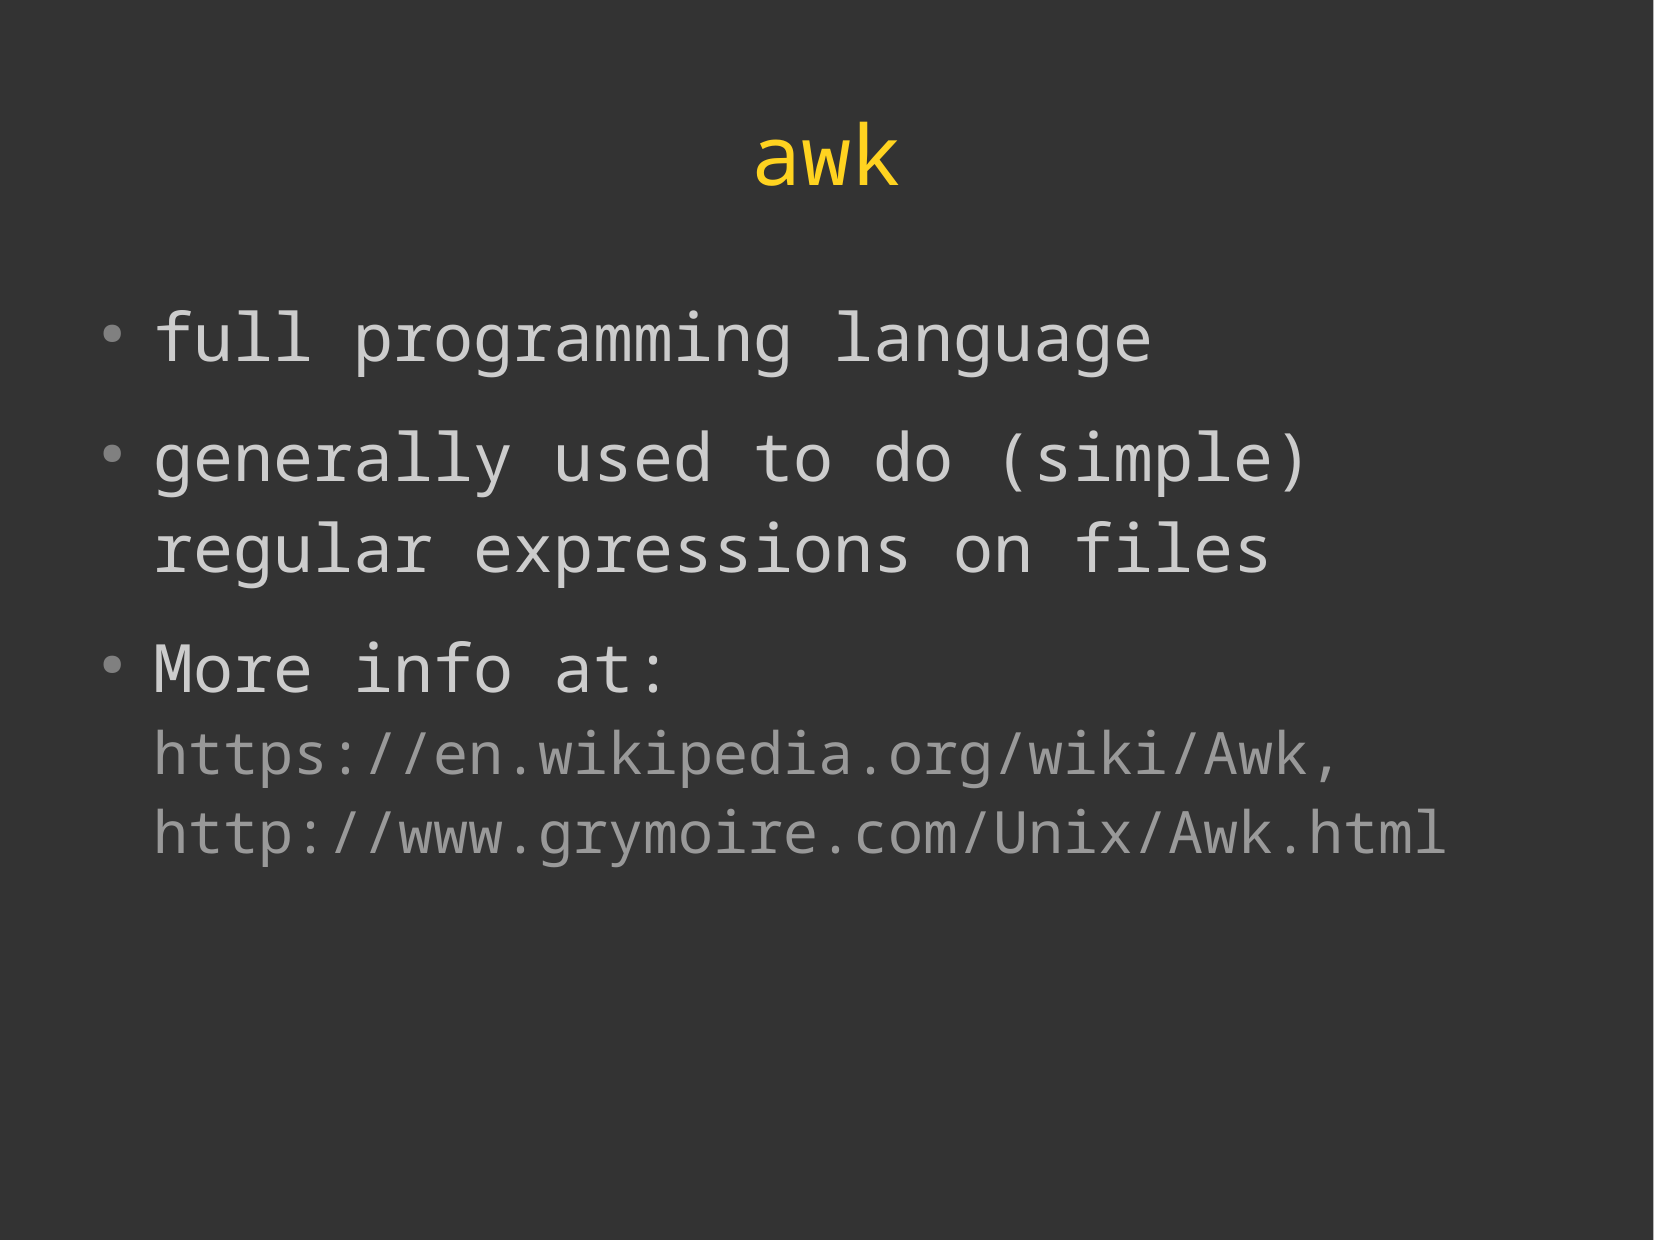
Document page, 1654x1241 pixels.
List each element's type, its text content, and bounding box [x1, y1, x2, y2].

list full programming language generally used to do (simple) regular expressions on files More info at: https://en.wikipedia.org/wiki/Awk, http://www.grymoire.com/Unix/Awk.html [82, 290, 1538, 1010]
title awk [82, 49, 1571, 257]
